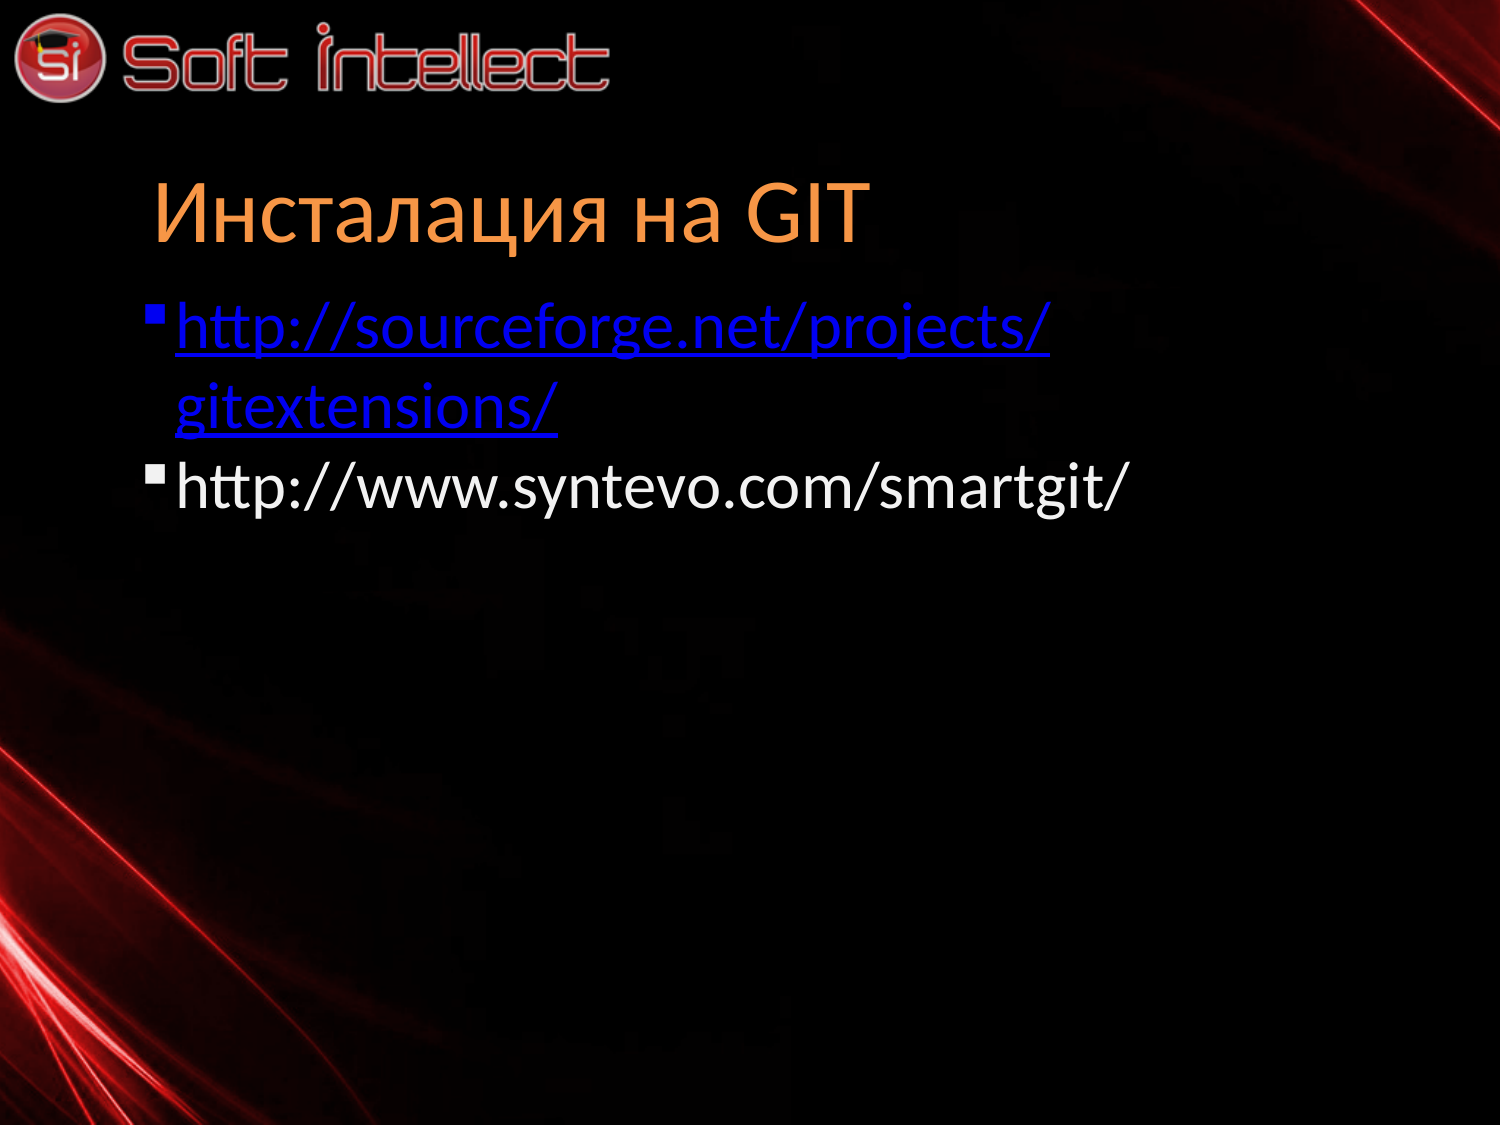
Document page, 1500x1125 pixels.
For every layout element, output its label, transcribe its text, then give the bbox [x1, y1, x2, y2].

text_box Инсталация на GIT [137, 112, 1488, 300]
picture [0, 0, 1500, 1125]
text_box http://sourceforge.net/projects/gitextensions/ http://www.syntevo.com/smartgit/ [124, 274, 1175, 1018]
